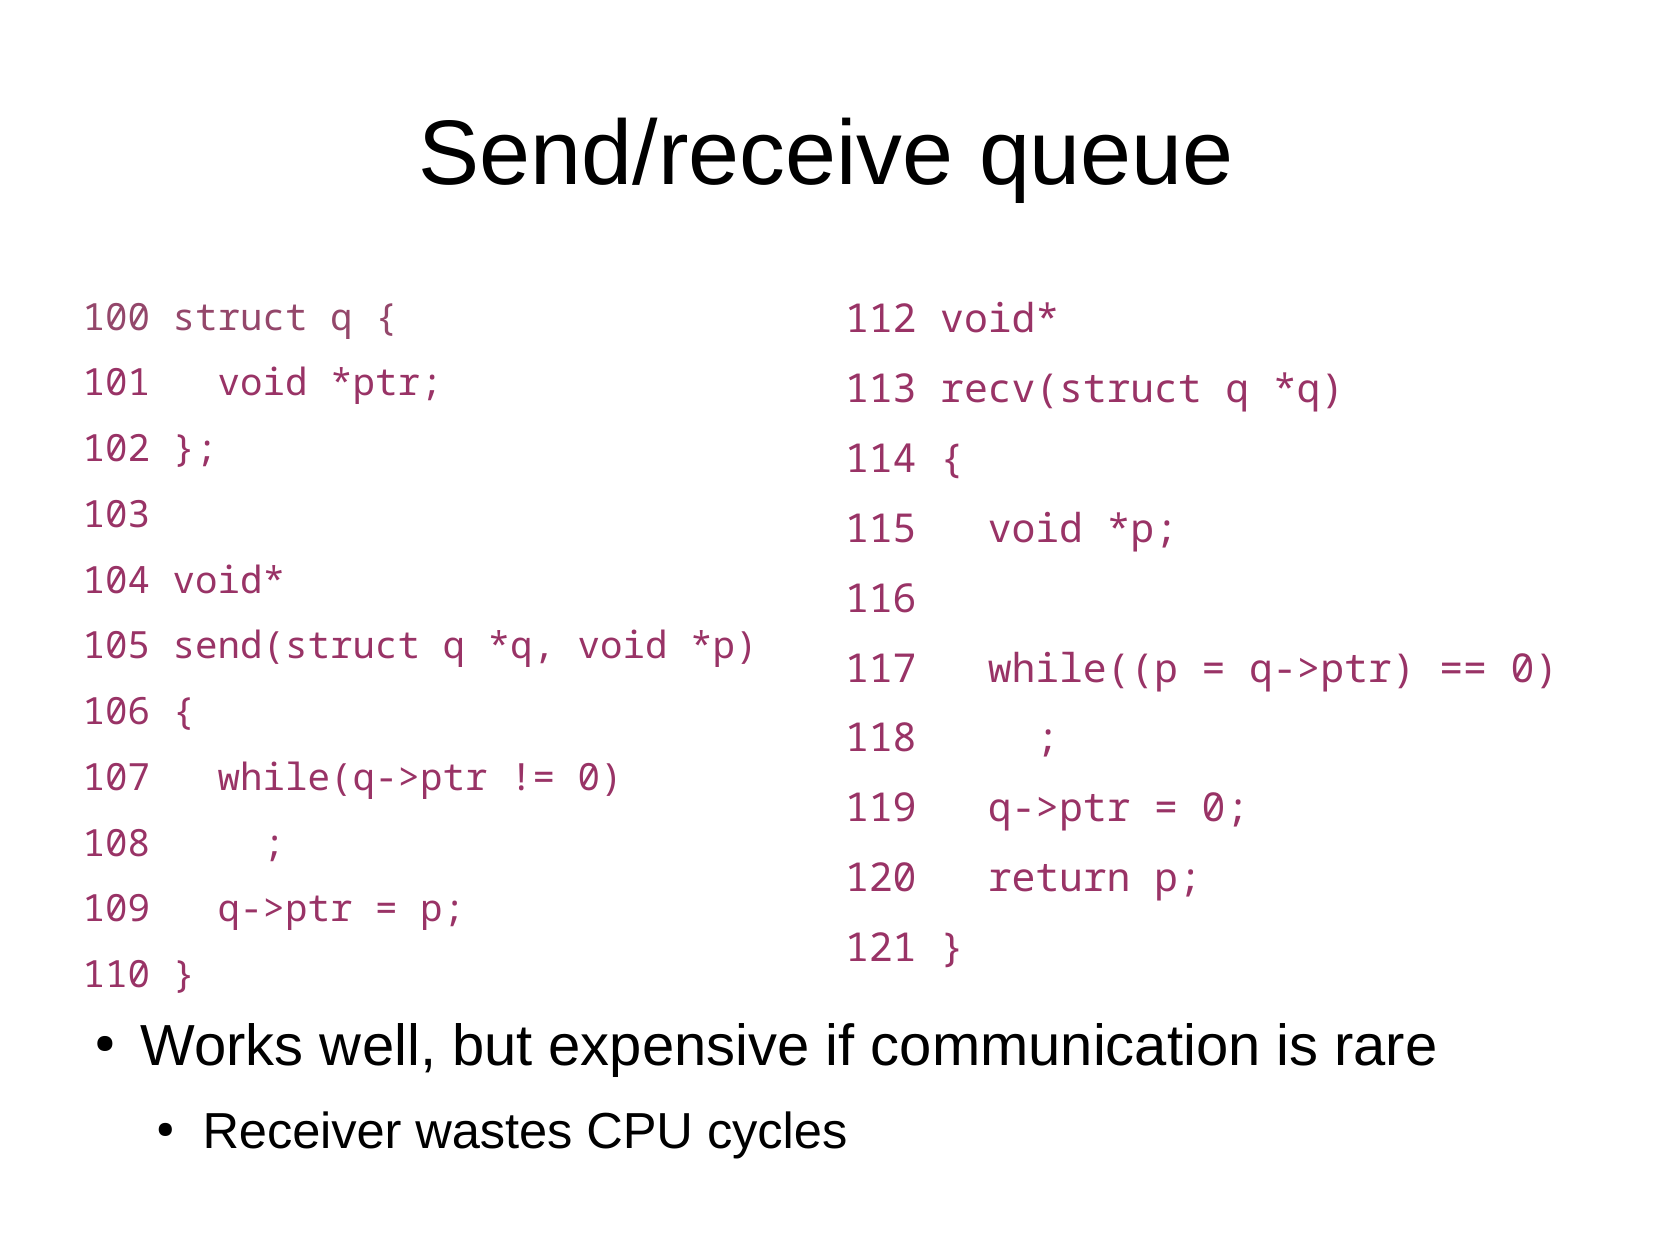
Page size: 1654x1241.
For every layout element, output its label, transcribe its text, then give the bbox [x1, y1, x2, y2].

list Works well, but expensive if communication is rare Receiver wastes CPU cycles [79, 1012, 1613, 1163]
list 112 void* 113 recv(struct q *q) 114 { 115 void *p; 116 117 while((p = q->ptr) == 0) 118 ; 119 q->ptr = 0; 120 return p; 121 } [845, 290, 1572, 1010]
list 100 struct q { 101 void *ptr; 102 }; 103 104 void* 105 send(struct q *q, void *p) 106 { 107 while(q->ptr != 0) 108 ; 109 q->ptr = p; 110 } [82, 290, 809, 1010]
title Send/receive queue [82, 49, 1571, 257]
